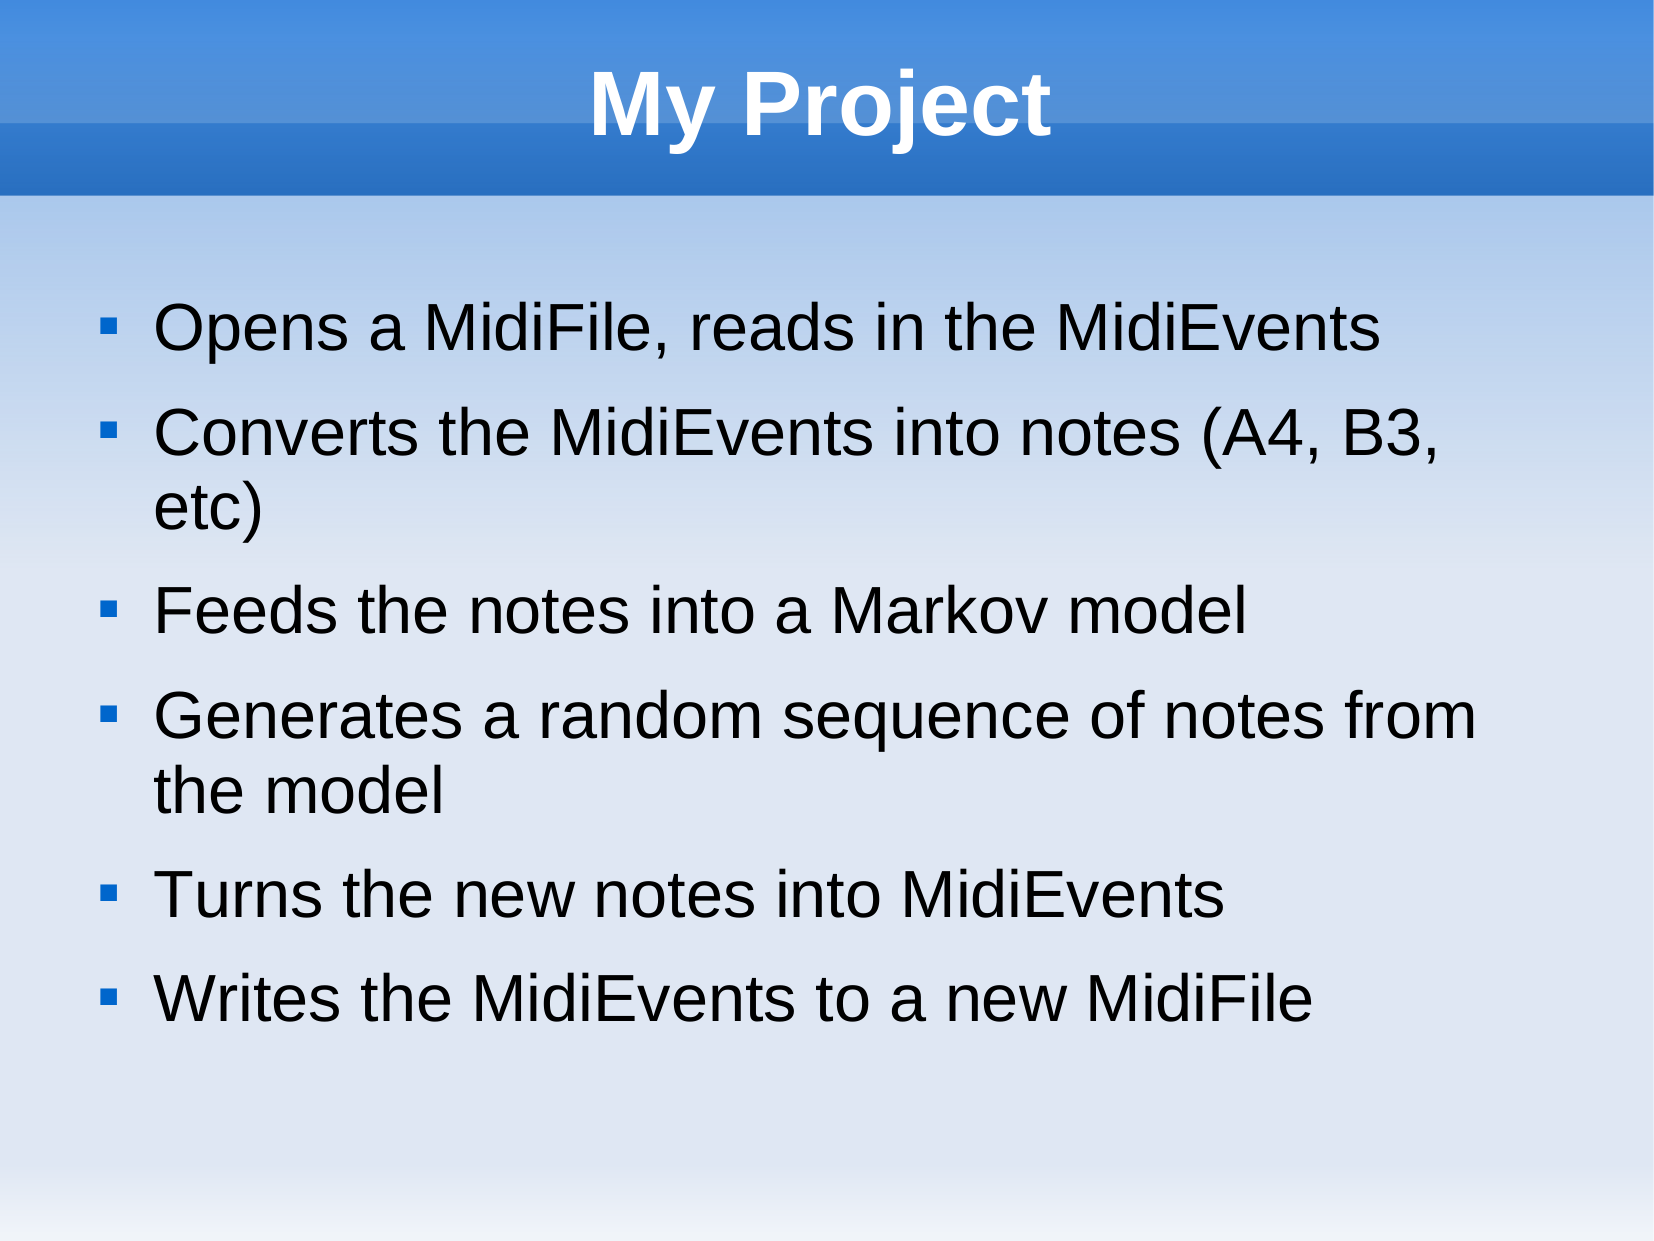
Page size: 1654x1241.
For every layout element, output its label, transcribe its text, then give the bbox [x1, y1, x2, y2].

list Opens a MidiFile, reads in the MidiEvents Converts the MidiEvents into notes (A4, B3, etc) Feeds the notes into a Markov model Generates a random sequence of notes from the model Turns the new notes into MidiEvents Writes the MidiEvents to a new MidiFile [82, 290, 1571, 1094]
title My Project [76, 7, 1565, 200]
picture [0, 0, 1654, 1241]
